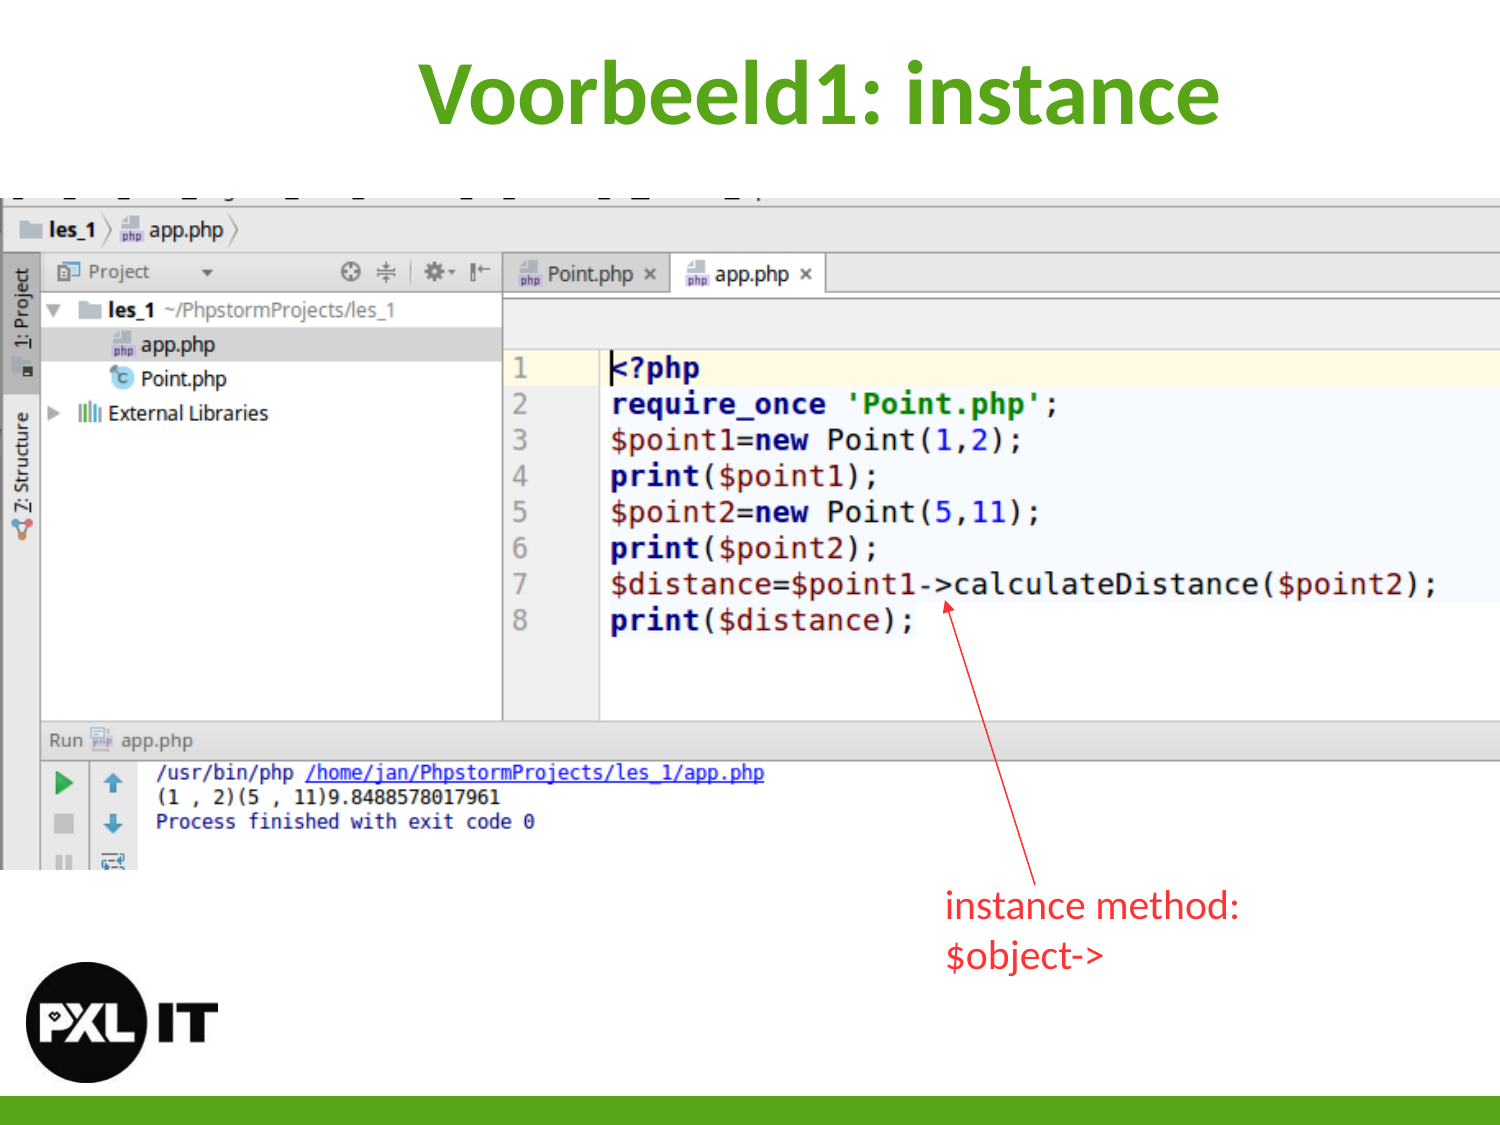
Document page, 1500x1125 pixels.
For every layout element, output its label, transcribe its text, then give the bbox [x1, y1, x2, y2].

picture [0, 198, 1500, 870]
text_box Voorbeeld1: instance [201, 24, 1440, 151]
text_box instance method: $object-> [929, 870, 1500, 985]
picture [26, 962, 218, 1083]
